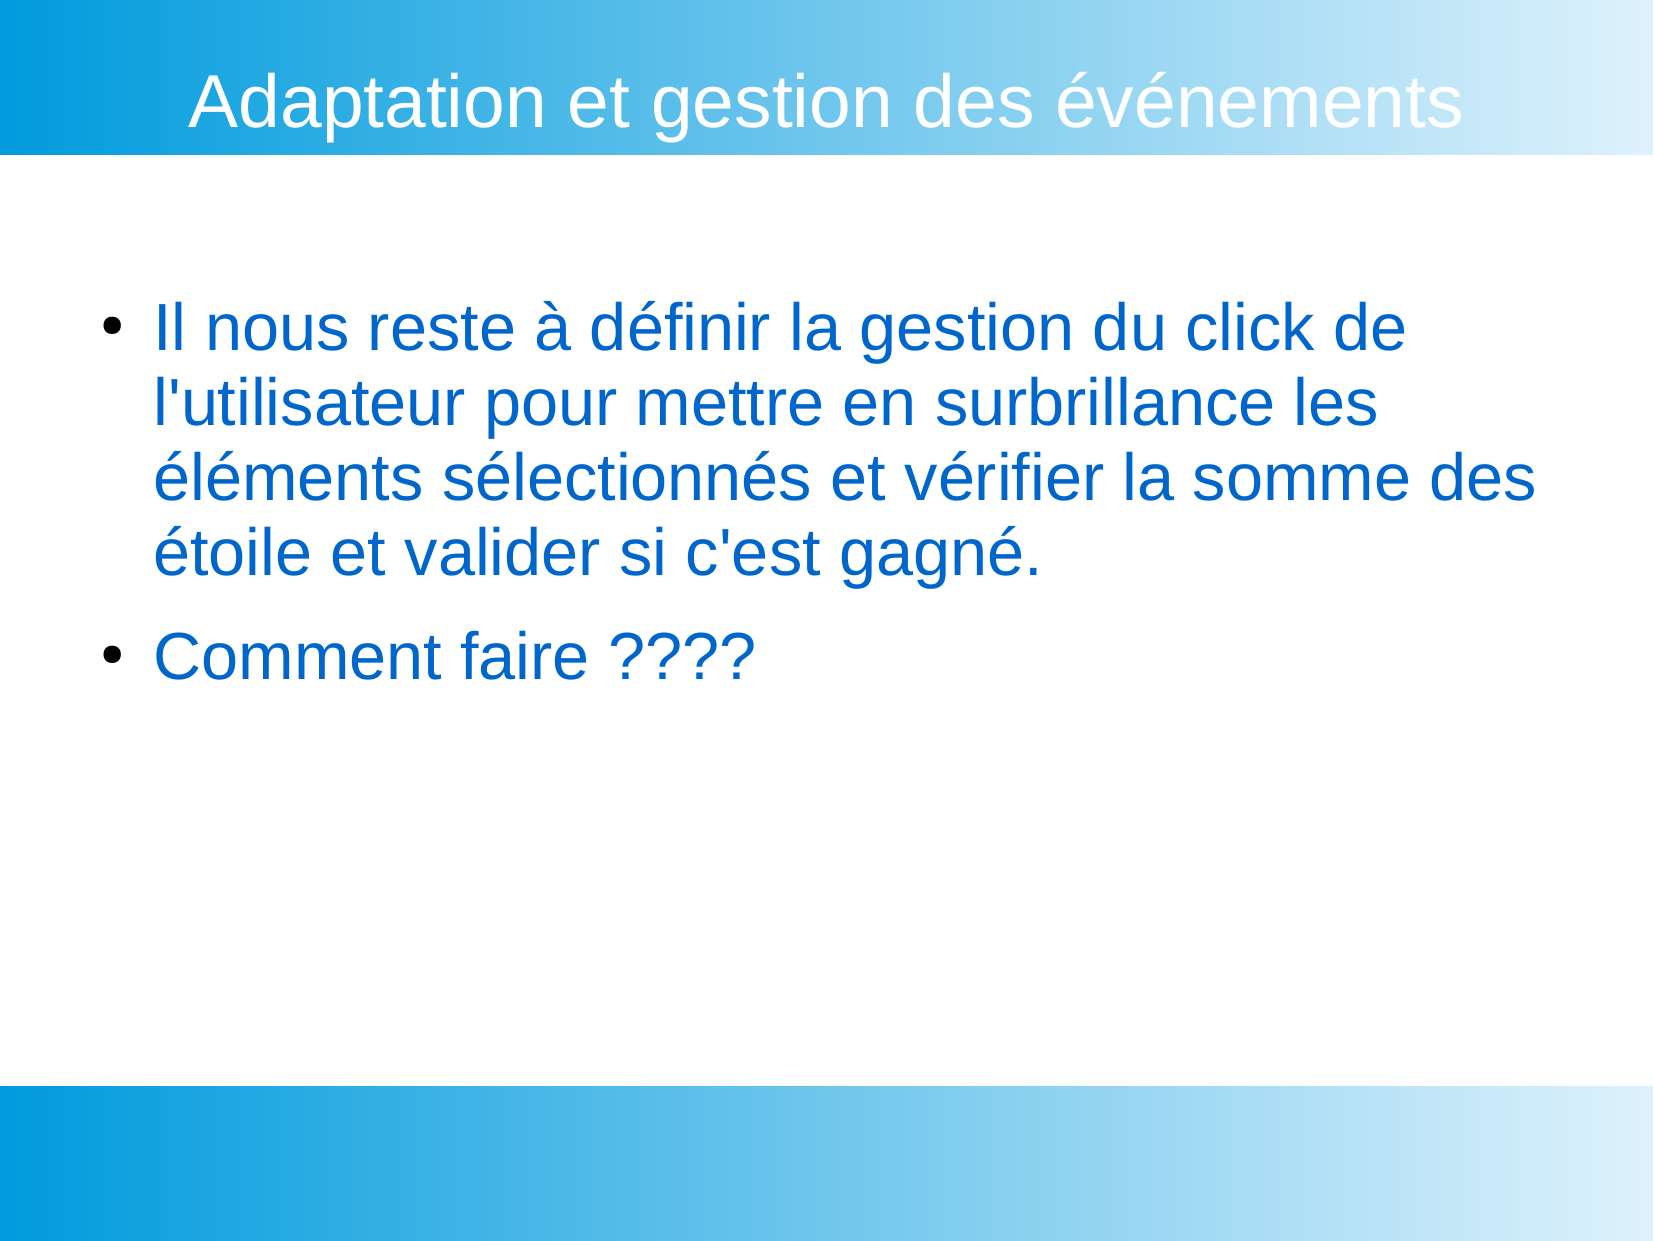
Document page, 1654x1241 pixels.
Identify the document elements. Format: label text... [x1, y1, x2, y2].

list Il nous reste à définir la gestion du click de l'utilisateur pour mettre en surbrillance les éléments sélectionnés et vérifier la somme des étoile et valider si c'est gagné. Comment faire ???? [82, 290, 1571, 1010]
title Adaptation et gestion des événements [82, 49, 1571, 155]
